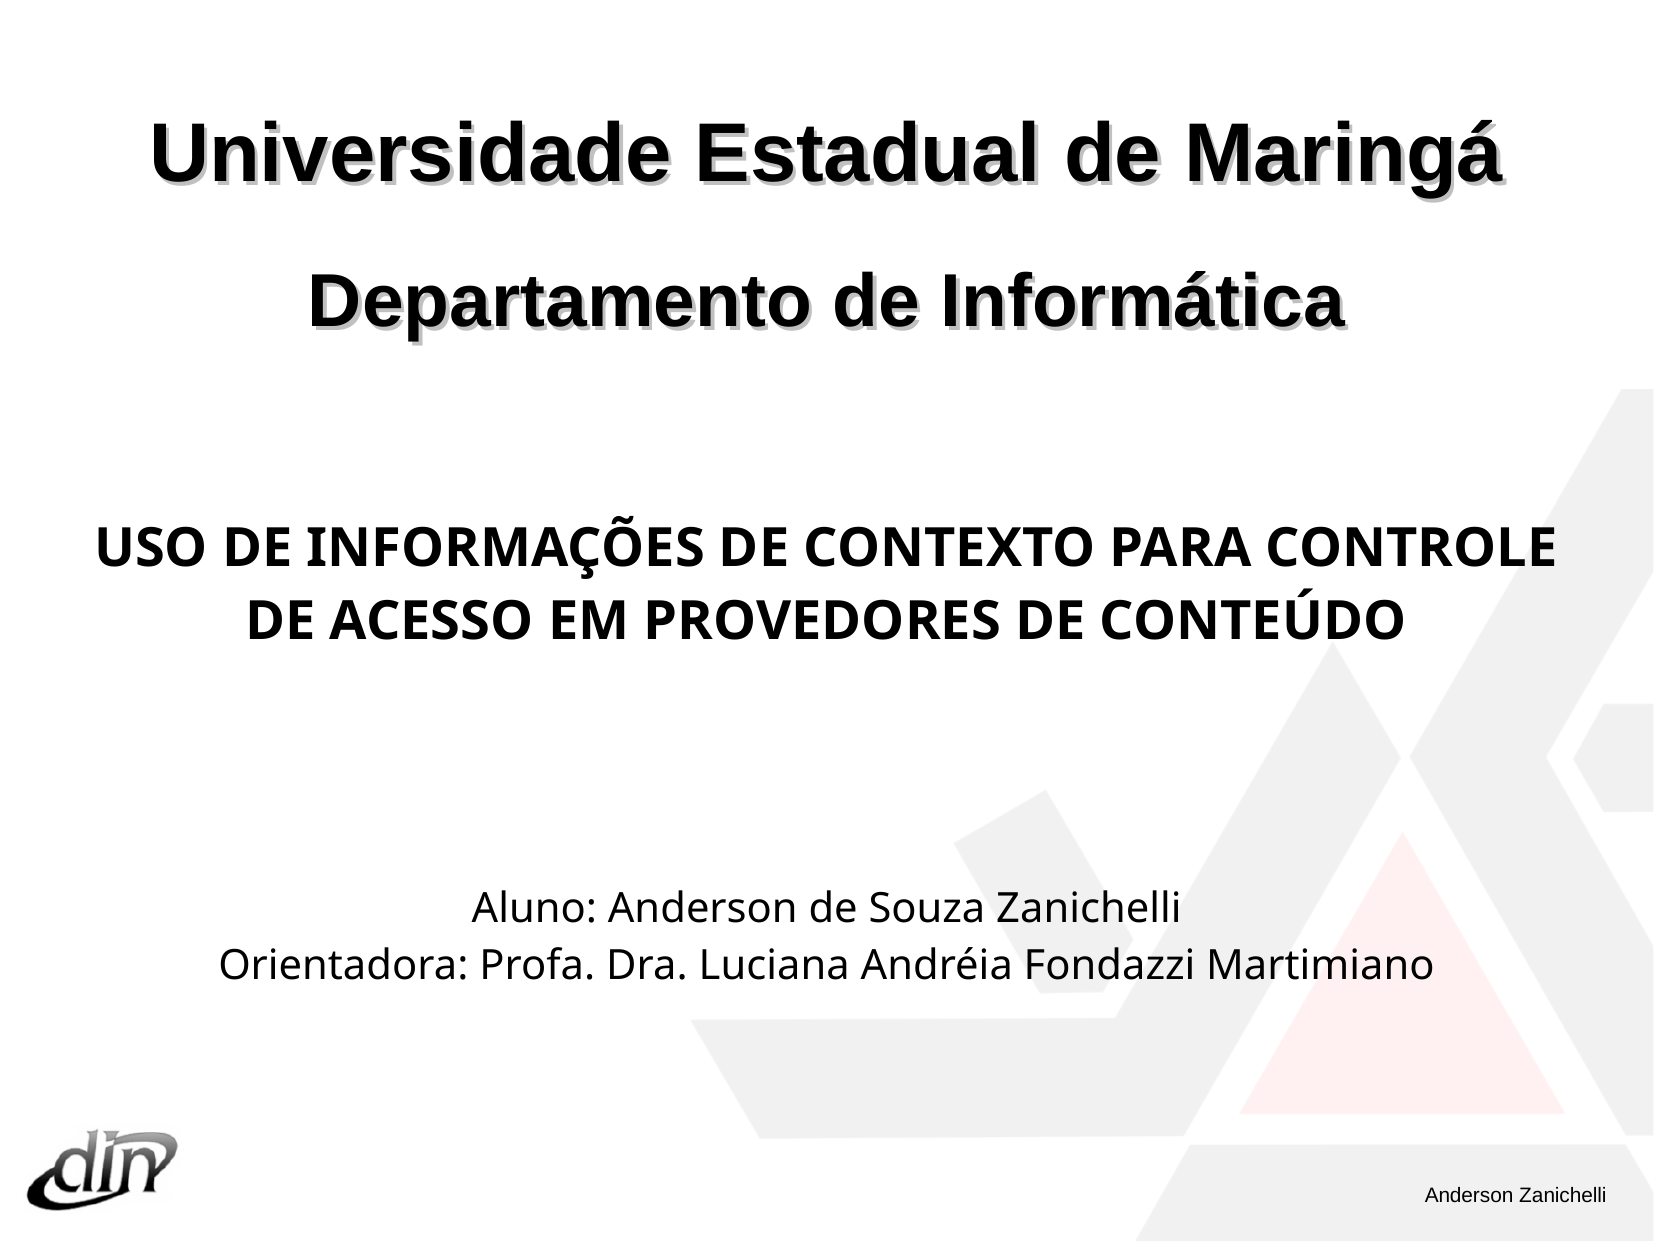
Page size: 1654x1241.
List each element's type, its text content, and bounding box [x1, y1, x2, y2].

picture [783, 968, 793, 976]
picture [727, 963, 739, 976]
picture [23, 1124, 181, 1214]
picture [1128, 968, 1138, 976]
text_box Anderson Zanichelli [1410, 1176, 1633, 1216]
picture [690, 389, 1654, 1241]
title Departamento de Informática [82, 197, 1571, 405]
picture [1102, 963, 1114, 976]
picture [995, 968, 1005, 976]
picture [1249, 968, 1259, 976]
picture [832, 968, 842, 976]
picture [919, 963, 931, 976]
subtitle USO DE INFORMAÇÕES DE CONTEXTO PARA CONTROLE DE ACESSO EM PROVEDORES DE CONTEÚDO Aluno: Anderson de Souza Zanichelli Orientadora: Profa. Dra. Luciana Andréia Fondazzi Martimiano [82, 537, 1571, 963]
picture [1415, 963, 1428, 976]
picture [1366, 968, 1376, 976]
title Universidade Estadual de Maringá [82, 49, 1571, 197]
picture [1051, 963, 1064, 976]
picture [1221, 963, 1229, 973]
